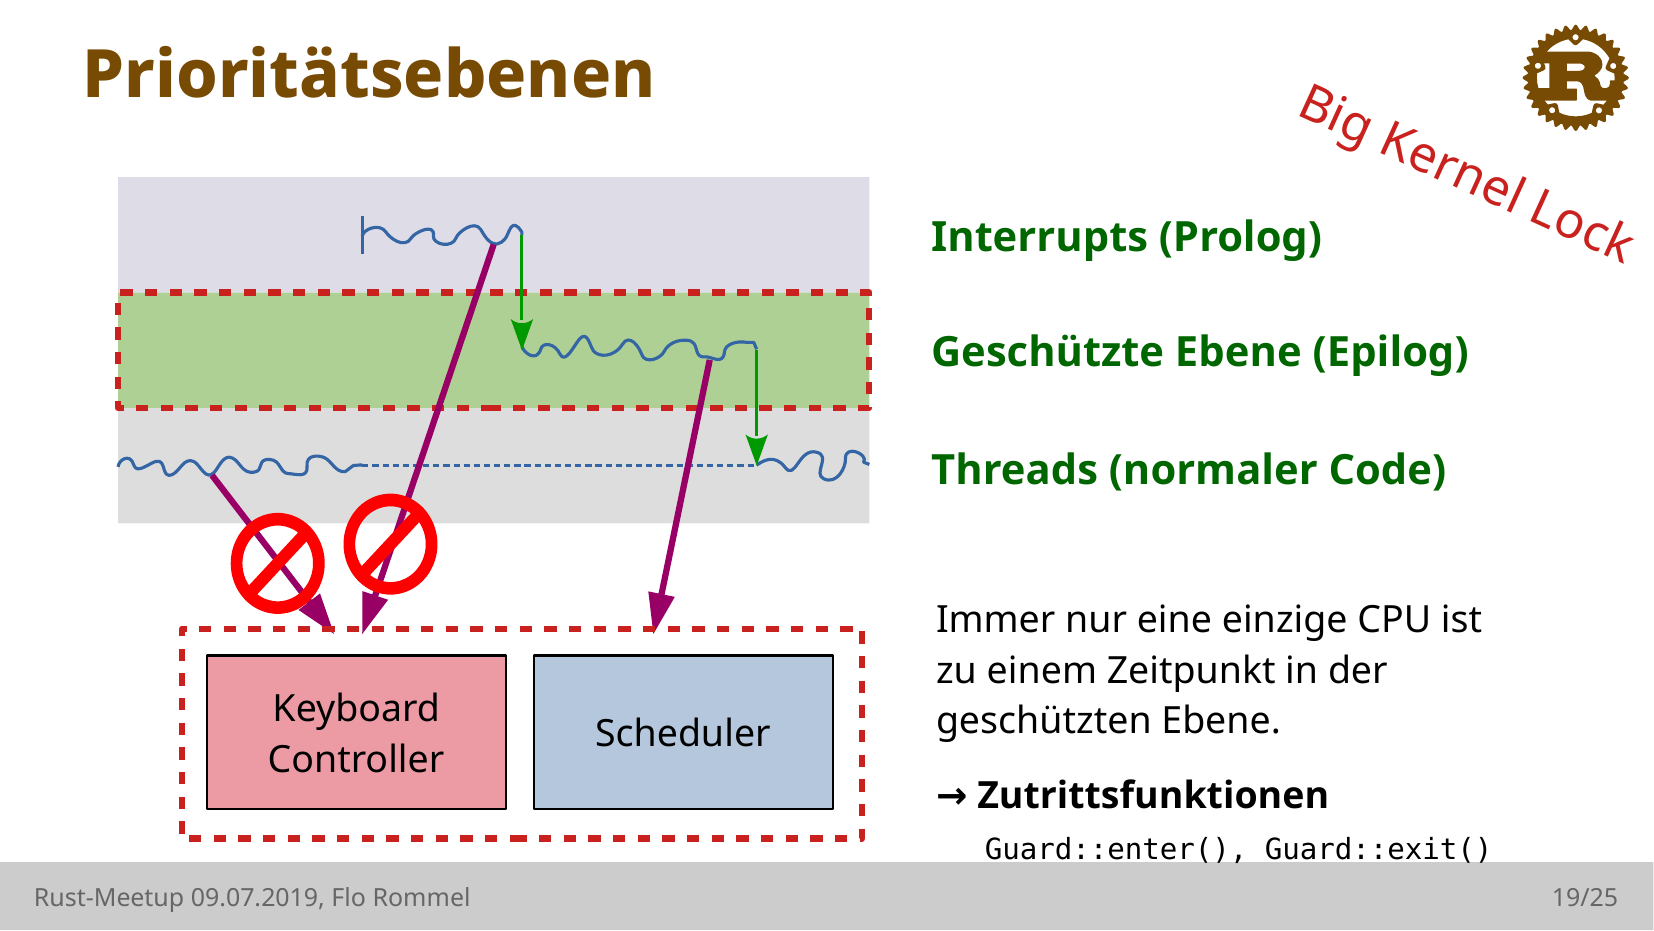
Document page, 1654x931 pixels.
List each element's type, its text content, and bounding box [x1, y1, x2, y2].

text_box [118, 177, 870, 614]
text_box [118, 461, 244, 524]
text_box Immer nur eine einzige CPU ist zu einem Zeitpunkt in der geschützten Ebene. → Zutrittsfunktionen Guard::enter(), Guard::exit() [921, 584, 1512, 894]
text_box Big Kernel Lock [1276, 52, 1654, 280]
text_box Interrupts (Prolog) [916, 162, 1524, 277]
text_box Threads (normaler Code) [916, 396, 1595, 541]
text_box Scheduler [533, 655, 833, 810]
text_box Keyboard Controller [206, 655, 506, 810]
text_box Geschützte Ebene (Epilog) [916, 277, 1595, 396]
title Prioritätsebenen [82, 25, 1512, 119]
